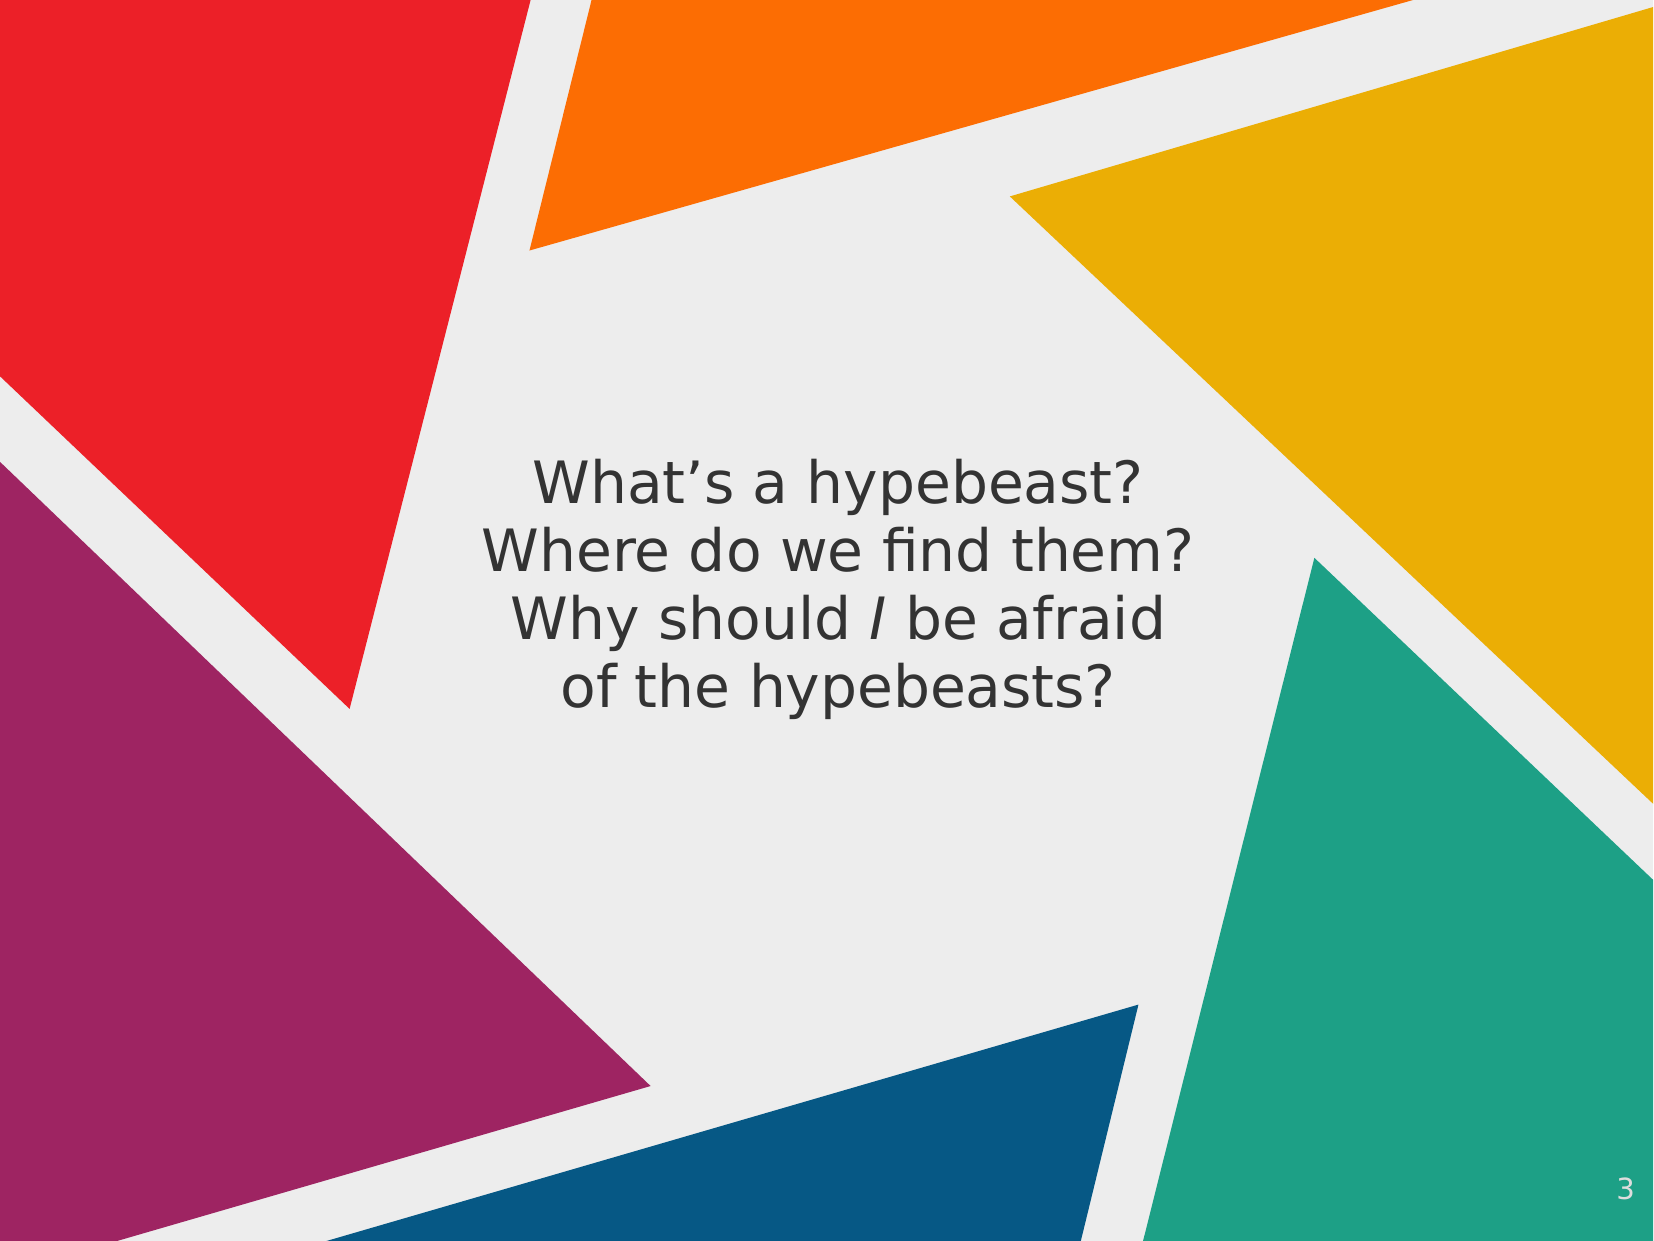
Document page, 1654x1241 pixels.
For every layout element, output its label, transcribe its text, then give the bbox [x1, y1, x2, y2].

title What’s a hypebeast? Where do we find them? Why should I be afraid of the hypebeasts? [480, 450, 1197, 722]
